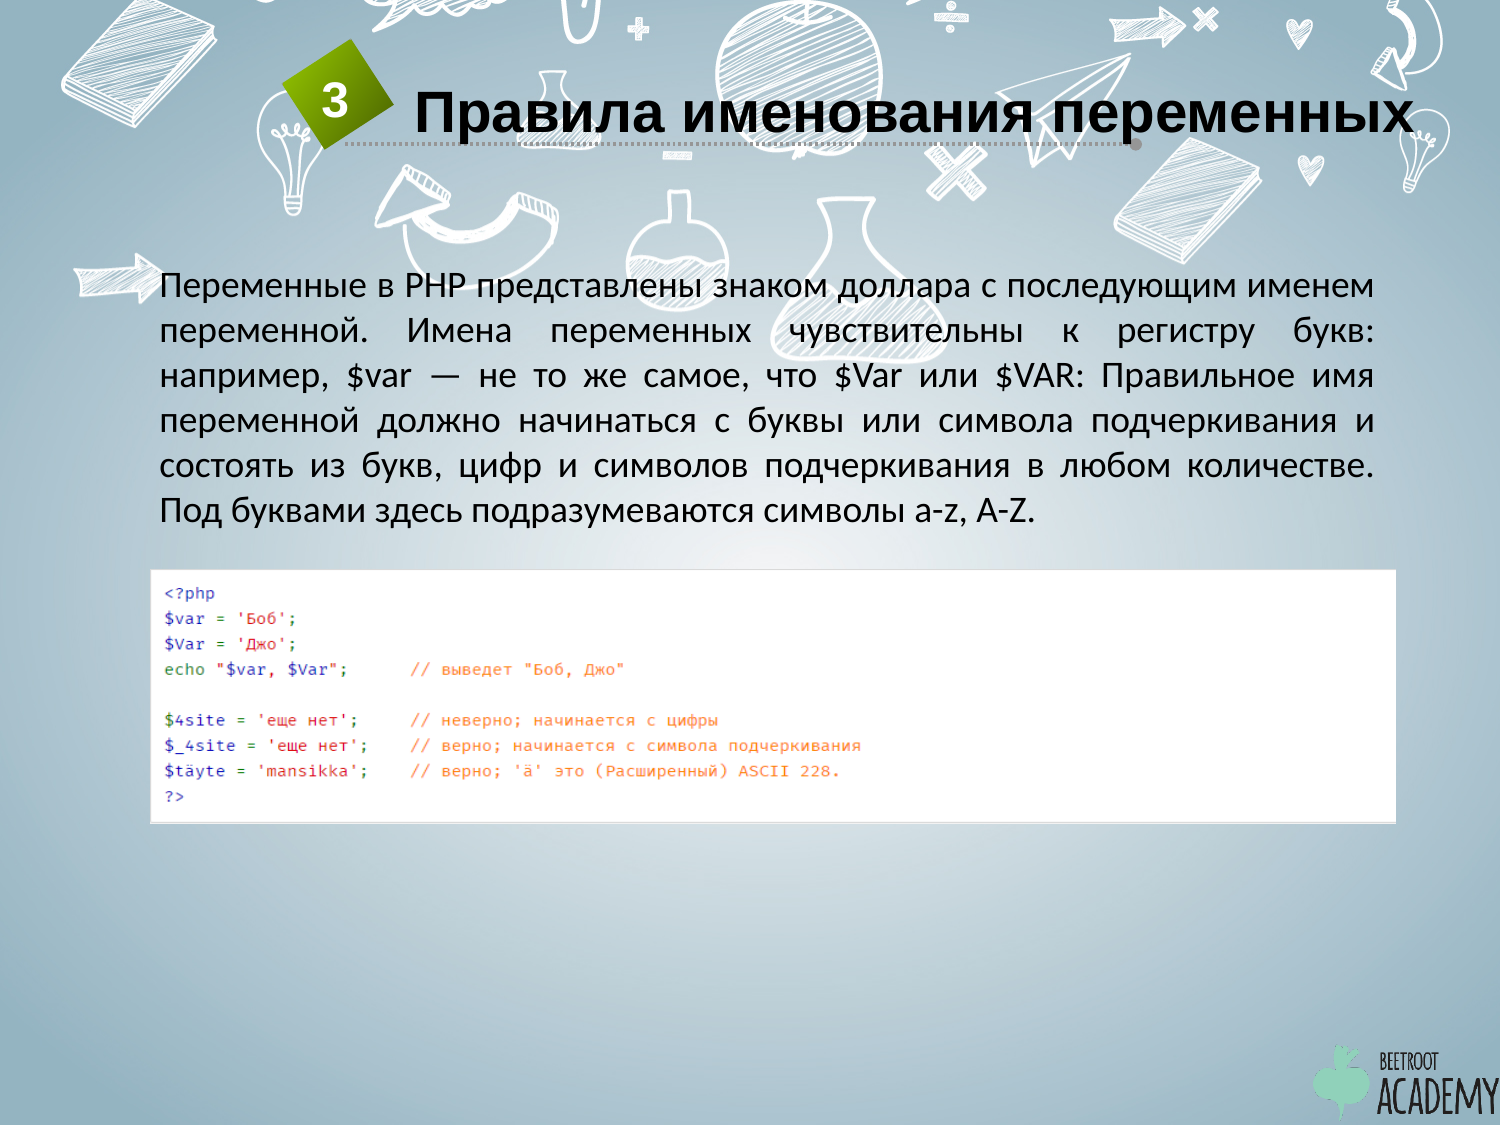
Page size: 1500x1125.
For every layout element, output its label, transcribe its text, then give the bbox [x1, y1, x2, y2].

text_box Переменные в PHP представлены знаком доллара с последующим именем переменной. Имена переменных чувствительны к регистру букв: например, $var — не то же самое, что $Var или $VAR: Правильное имя переменной должно начинаться с буквы или символа подчеркивания и состоять из букв, цифр и символов подчеркивания в любом количестве. Под буквами здесь подразумеваются символы a-z, A-Z. [144, 252, 1391, 537]
picture [0, 0, 1500, 1125]
text_box Правила именования переменных [0, 66, 1431, 152]
text_box 3 [306, 59, 365, 135]
text_box [319, 38, 365, 59]
